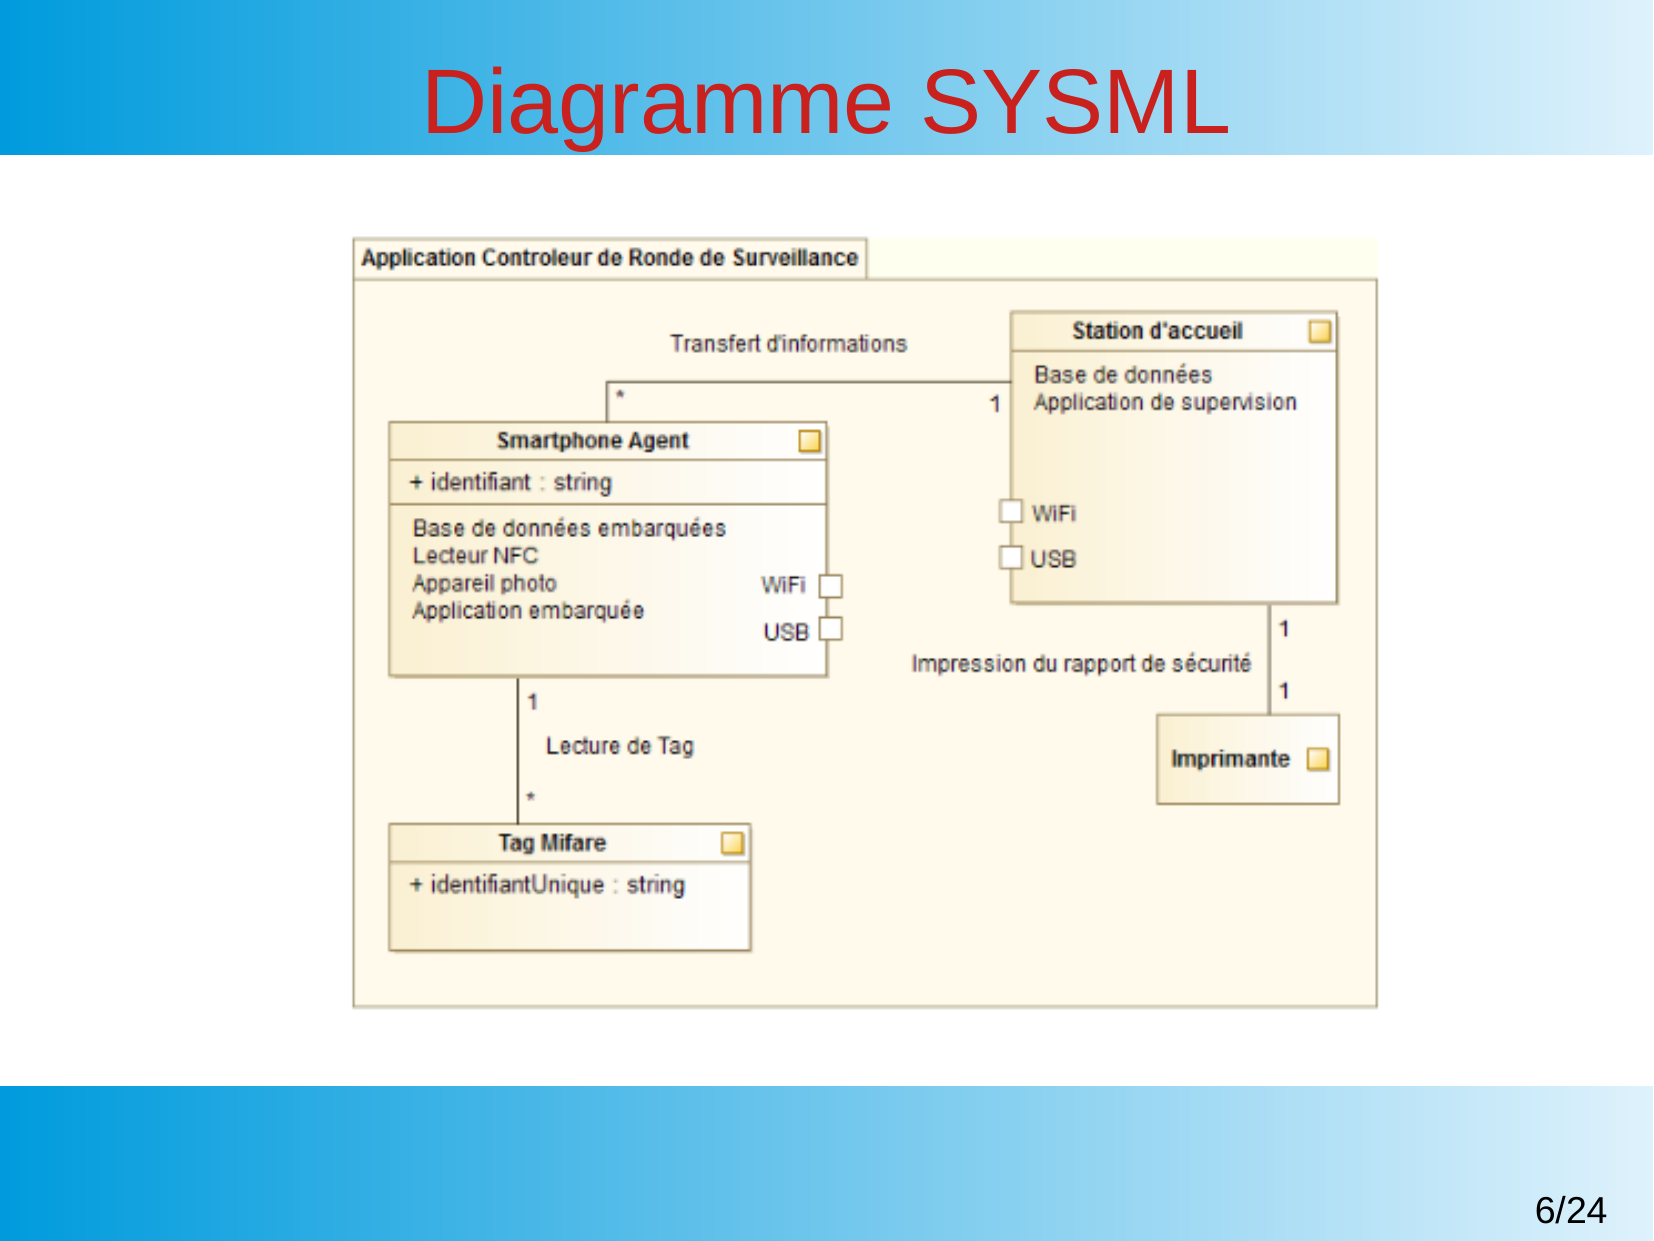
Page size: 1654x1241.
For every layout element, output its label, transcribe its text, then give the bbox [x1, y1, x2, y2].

text_box <numéro>/24 [1520, 1182, 1654, 1241]
title Diagramme SYSML [82, 49, 1571, 155]
picture [342, 224, 1394, 1021]
